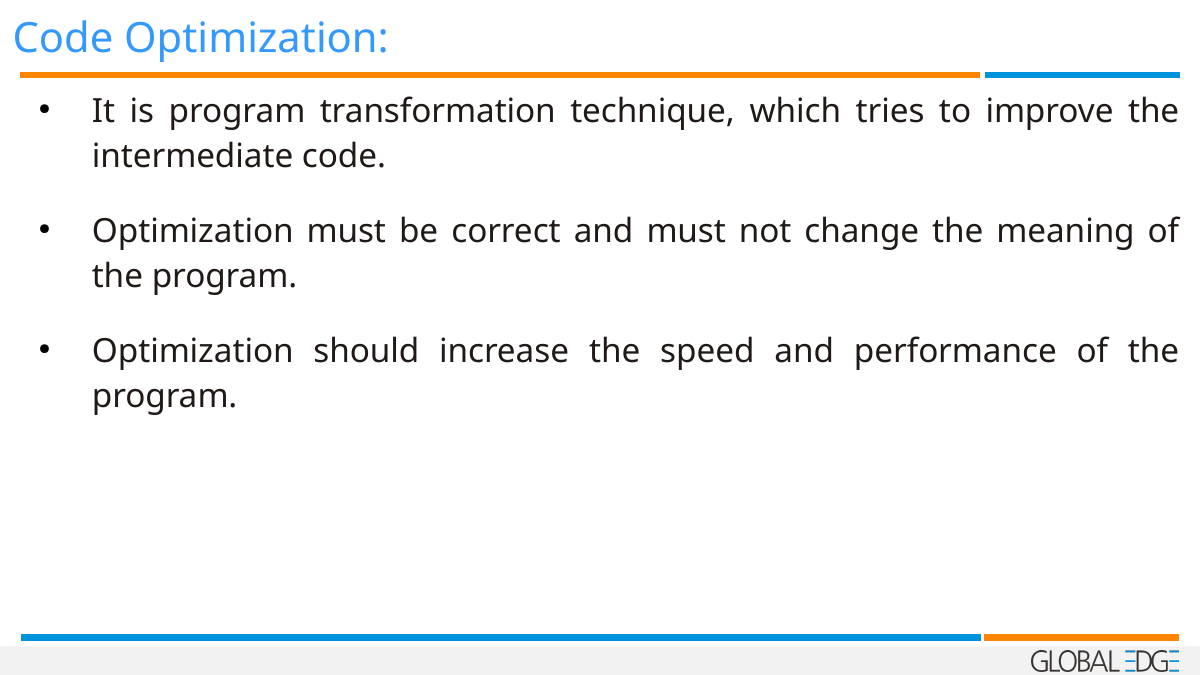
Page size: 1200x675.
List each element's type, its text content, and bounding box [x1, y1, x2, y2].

title Code Optimization: [12, 9, 1088, 63]
picture [1031, 650, 1179, 672]
list It is program transformation technique, which tries to improve the intermediate code. Optimization must be correct and must not change the meaning of the program. Optimization should increase the speed and performance of the program. [21, 86, 1182, 627]
